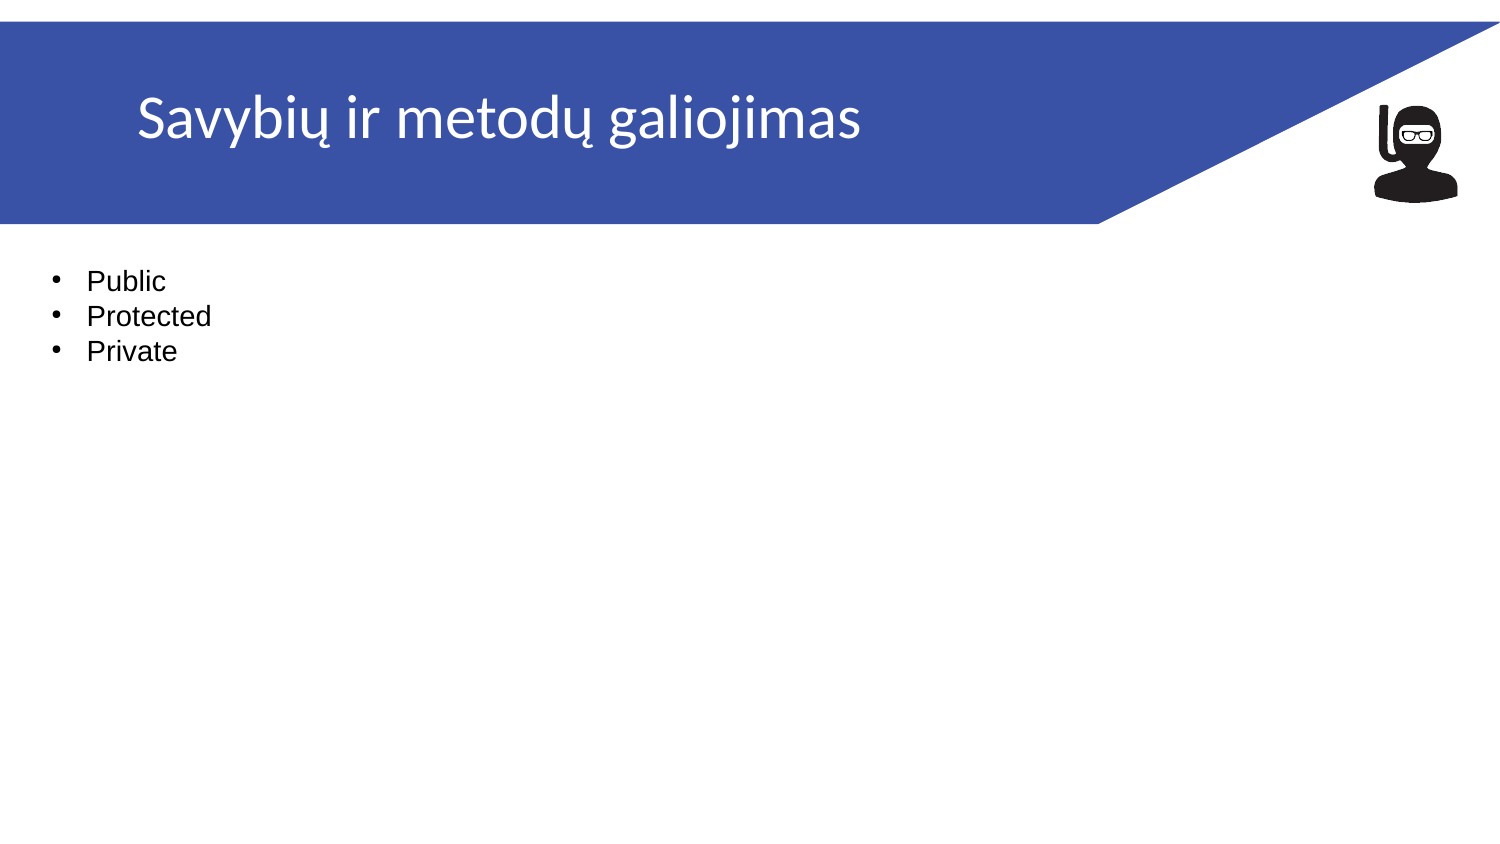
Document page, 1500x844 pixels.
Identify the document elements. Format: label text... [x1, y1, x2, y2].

title Savybių ir metodų galiojimas [122, 72, 1326, 167]
text_box [1404, 23, 1500, 72]
text_box [1096, 111, 1500, 227]
picture [1326, 72, 1500, 211]
text_box Public Protected Private [36, 247, 1389, 789]
